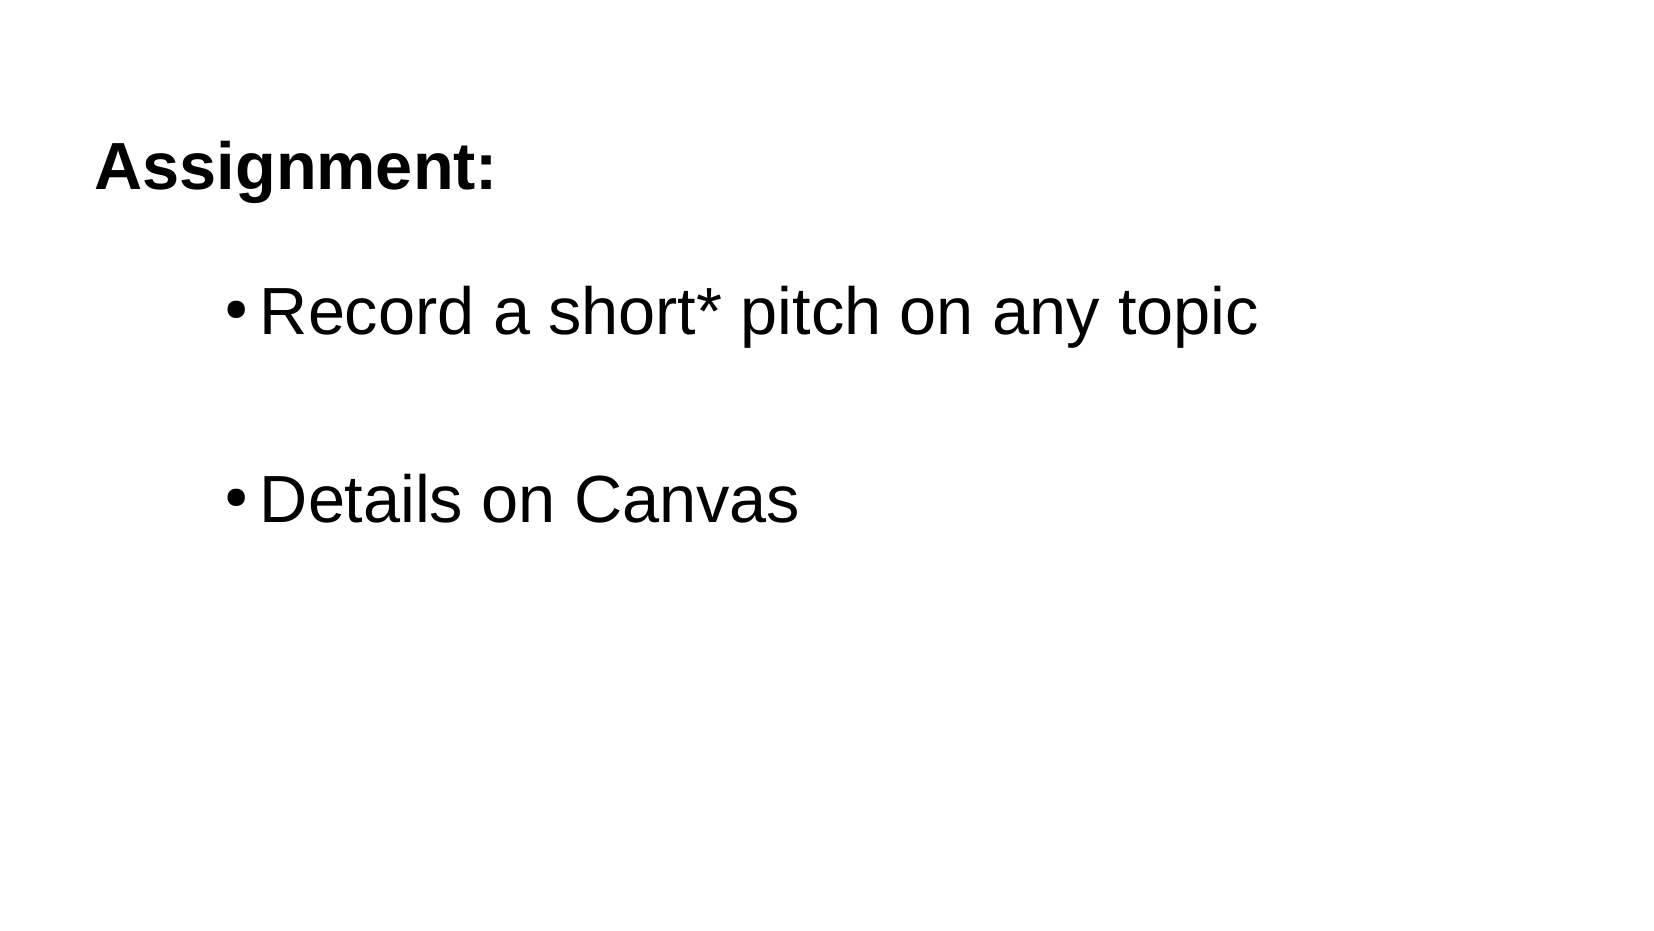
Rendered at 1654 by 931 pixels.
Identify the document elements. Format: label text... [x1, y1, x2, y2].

title Assignment: [94, 128, 697, 249]
title Details on Canvas [224, 410, 1642, 588]
title Record a short* pitch on any topic [224, 259, 1642, 410]
